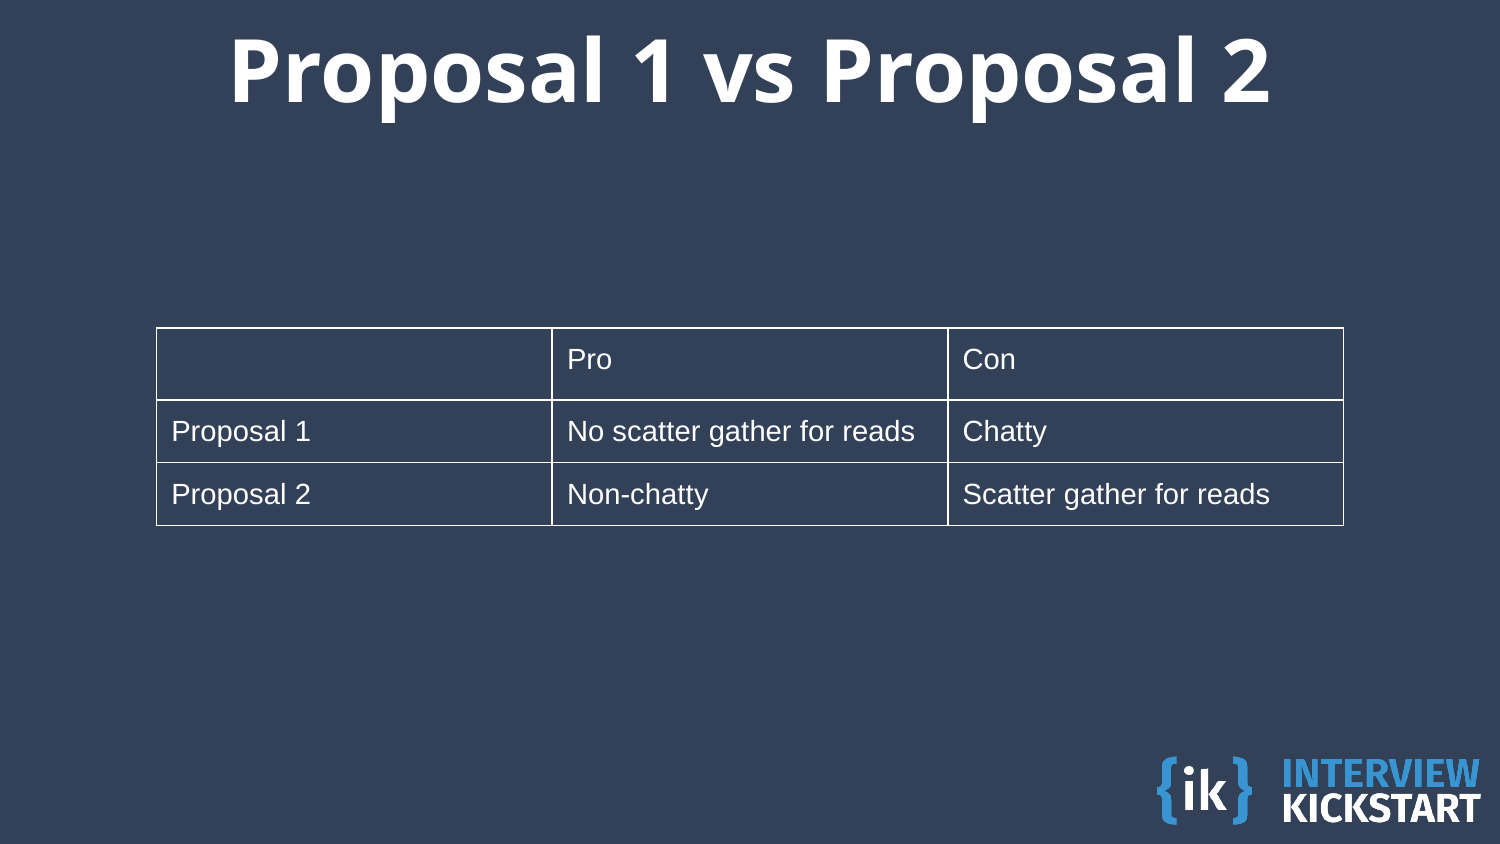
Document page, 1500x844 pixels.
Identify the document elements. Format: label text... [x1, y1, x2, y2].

table_header Con [949, 329, 1343, 399]
table_header [157, 329, 551, 399]
title Proposal 1 vs Proposal 2 [51, 0, 1449, 94]
table_cell Proposal 1 [157, 401, 551, 462]
table_cell Scatter gather for reads [949, 463, 1343, 525]
table_cell Chatty [949, 401, 1343, 462]
table_cell No scatter gather for reads [553, 401, 947, 462]
table_cell Proposal 2 [157, 463, 551, 525]
picture [1151, 751, 1491, 830]
table_cell Non-chatty [553, 463, 947, 525]
table_header Pro [553, 329, 947, 399]
